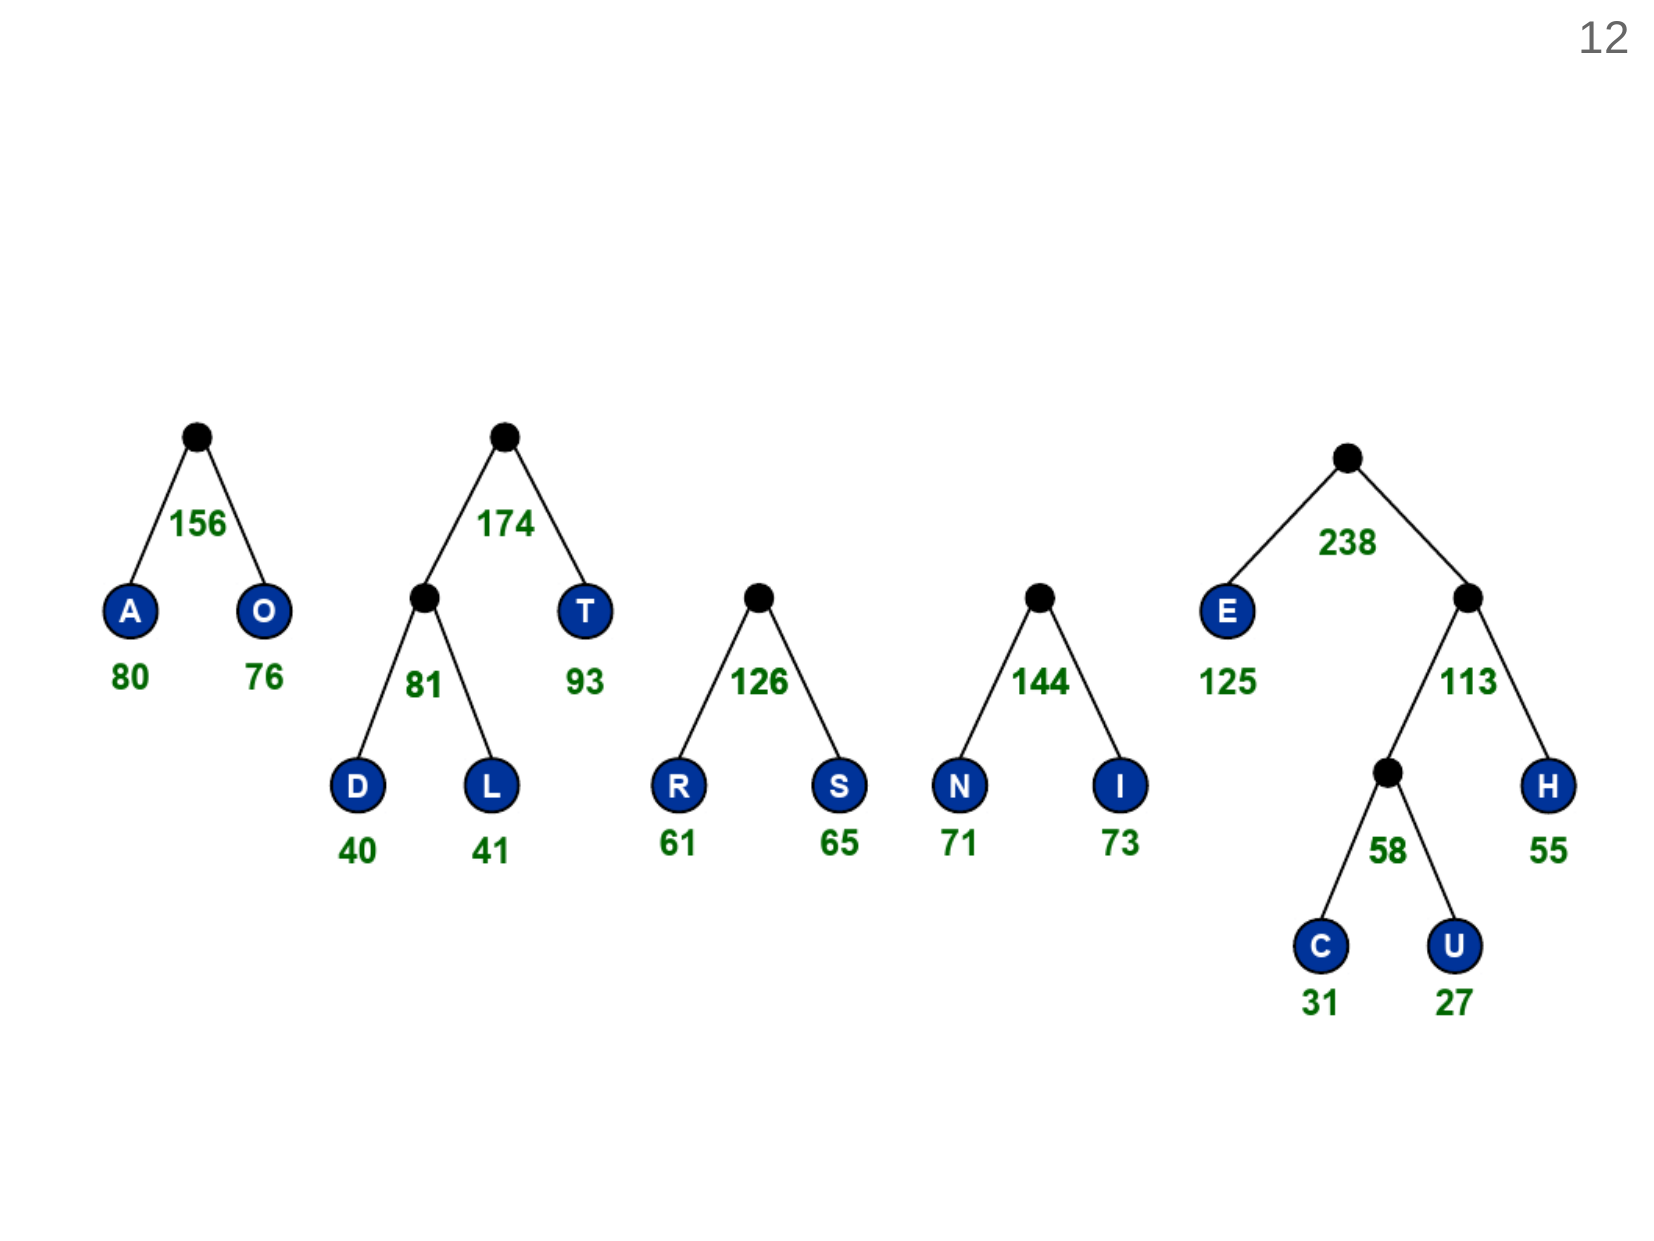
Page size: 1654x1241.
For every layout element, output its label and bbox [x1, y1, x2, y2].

picture [88, 419, 1587, 1028]
